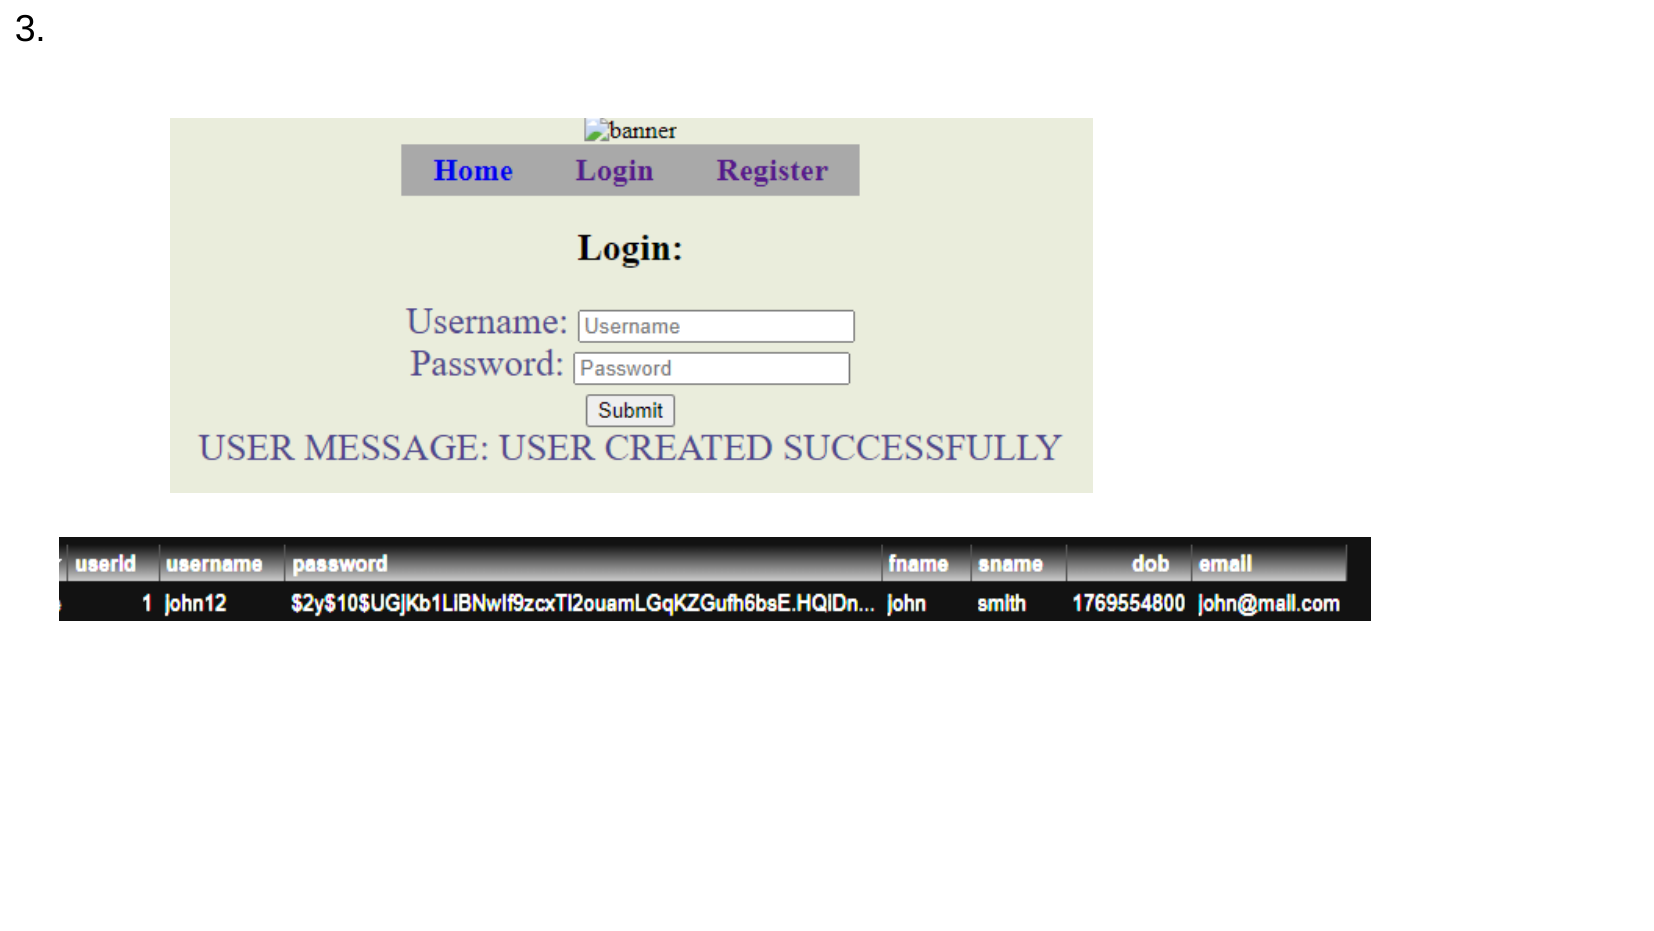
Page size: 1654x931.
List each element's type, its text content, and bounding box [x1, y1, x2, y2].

text_box 3. [0, 0, 61, 57]
picture [59, 537, 1371, 621]
picture [170, 118, 1093, 494]
